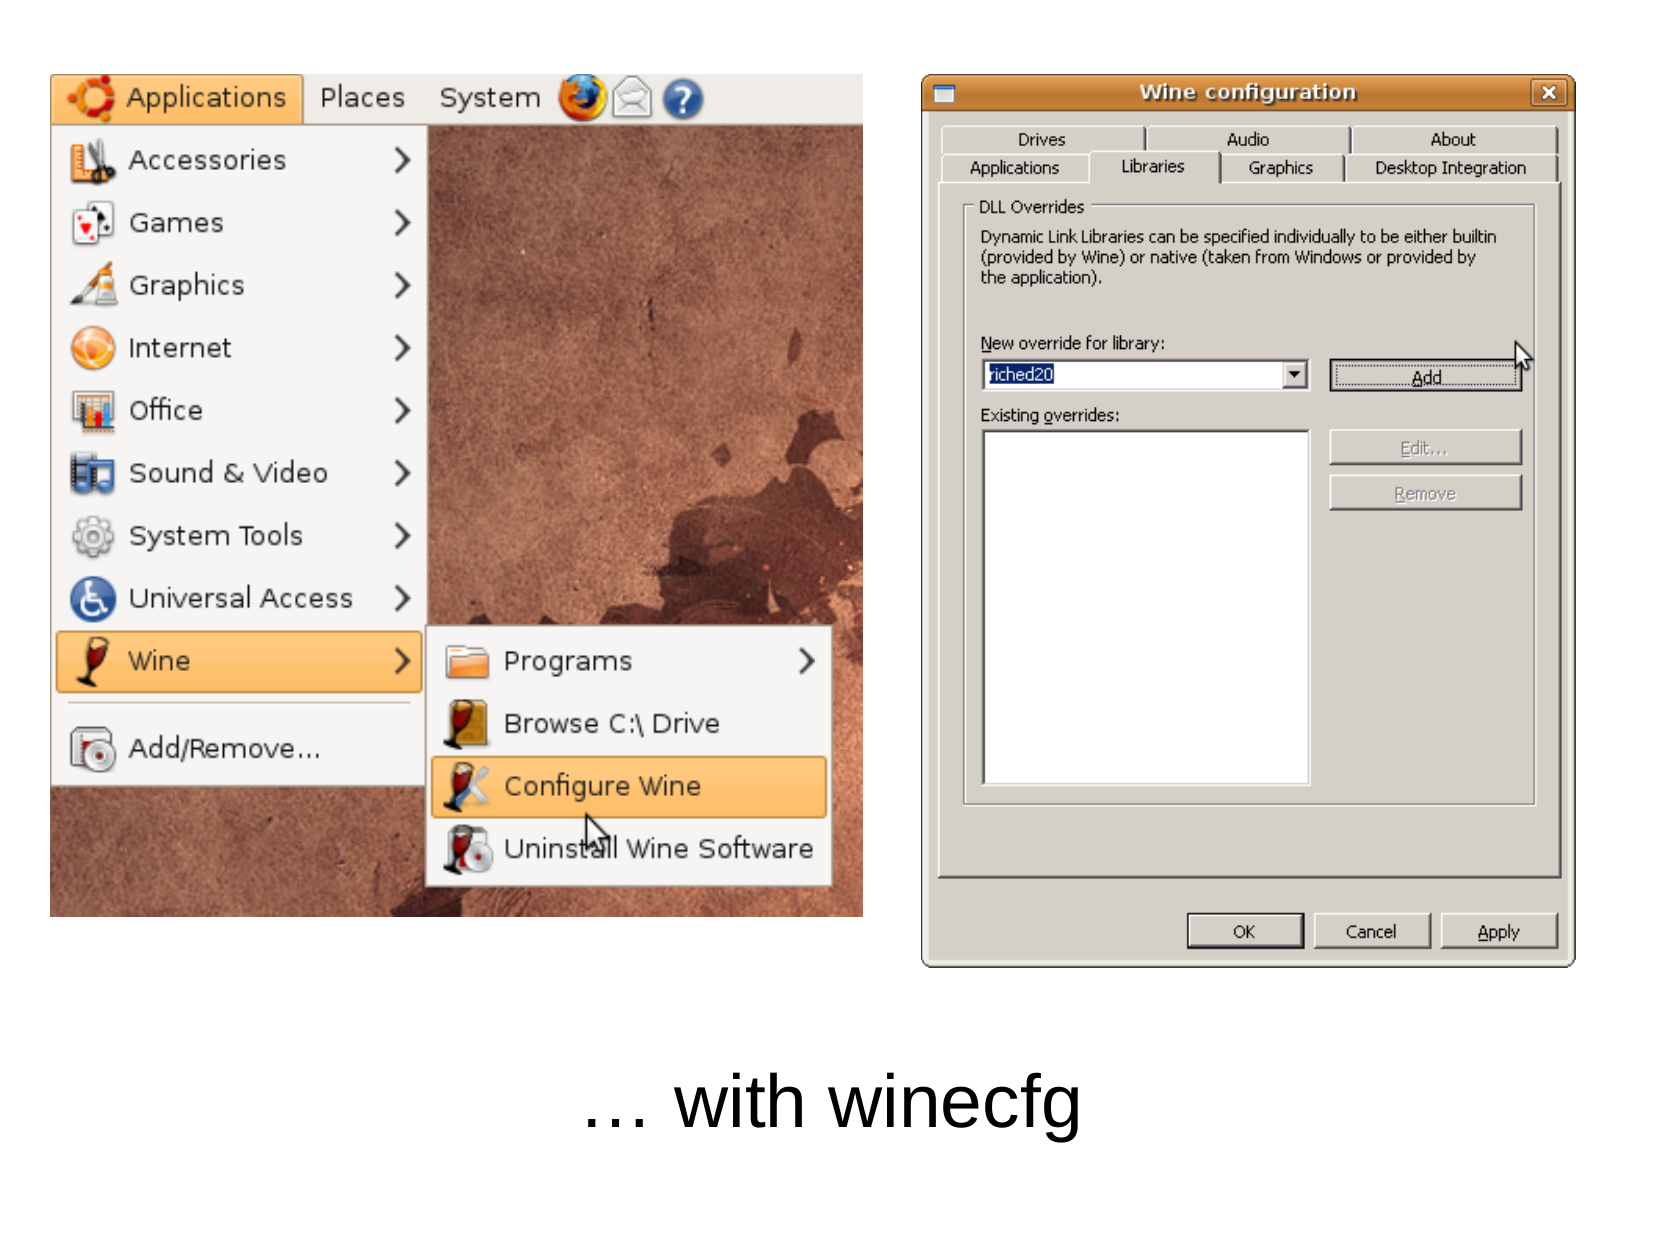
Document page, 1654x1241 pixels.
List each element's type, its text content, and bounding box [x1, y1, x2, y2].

picture [50, 74, 863, 917]
picture [921, 74, 1576, 968]
title … with winecfg [86, 977, 1575, 1231]
